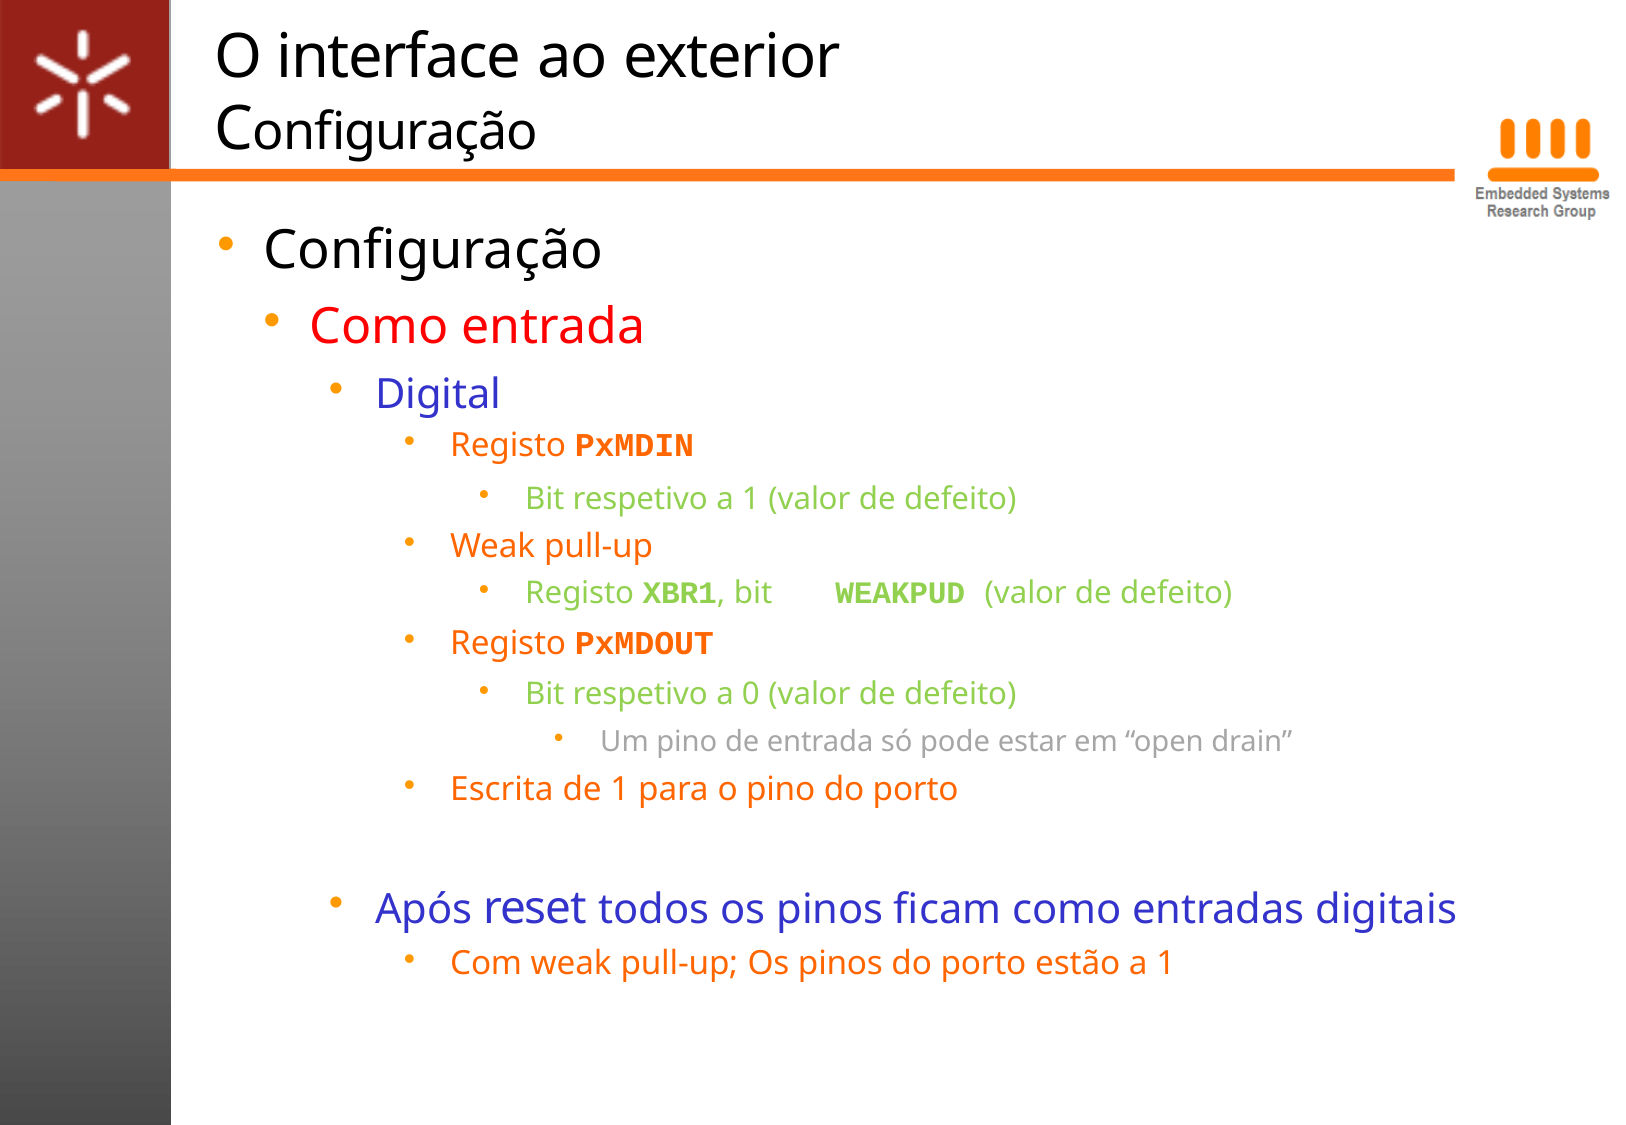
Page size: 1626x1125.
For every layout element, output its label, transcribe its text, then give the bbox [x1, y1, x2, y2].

title O interface ao exterior Configuração [212, 16, 1040, 234]
picture [0, 182, 171, 1125]
picture [0, 0, 171, 169]
picture [1475, 118, 1610, 220]
text_box Configuração Como entrada Digital Registo PxMDIN Bit respetivo a 1 (valor de defeito) Weak pull-up Registo XBR1, bit WEAKPUD (valor de defeito) Registo PxMDOUT Bit respetivo a 0 (valor de defeito) Um pino de entrada só pode estar em “open drain” Escrita de 1 para o pino do porto Após reset todos os pinos ficam como entradas digitais Com weak pull-up; Os pinos do porto estão a 1 [215, 196, 1590, 981]
